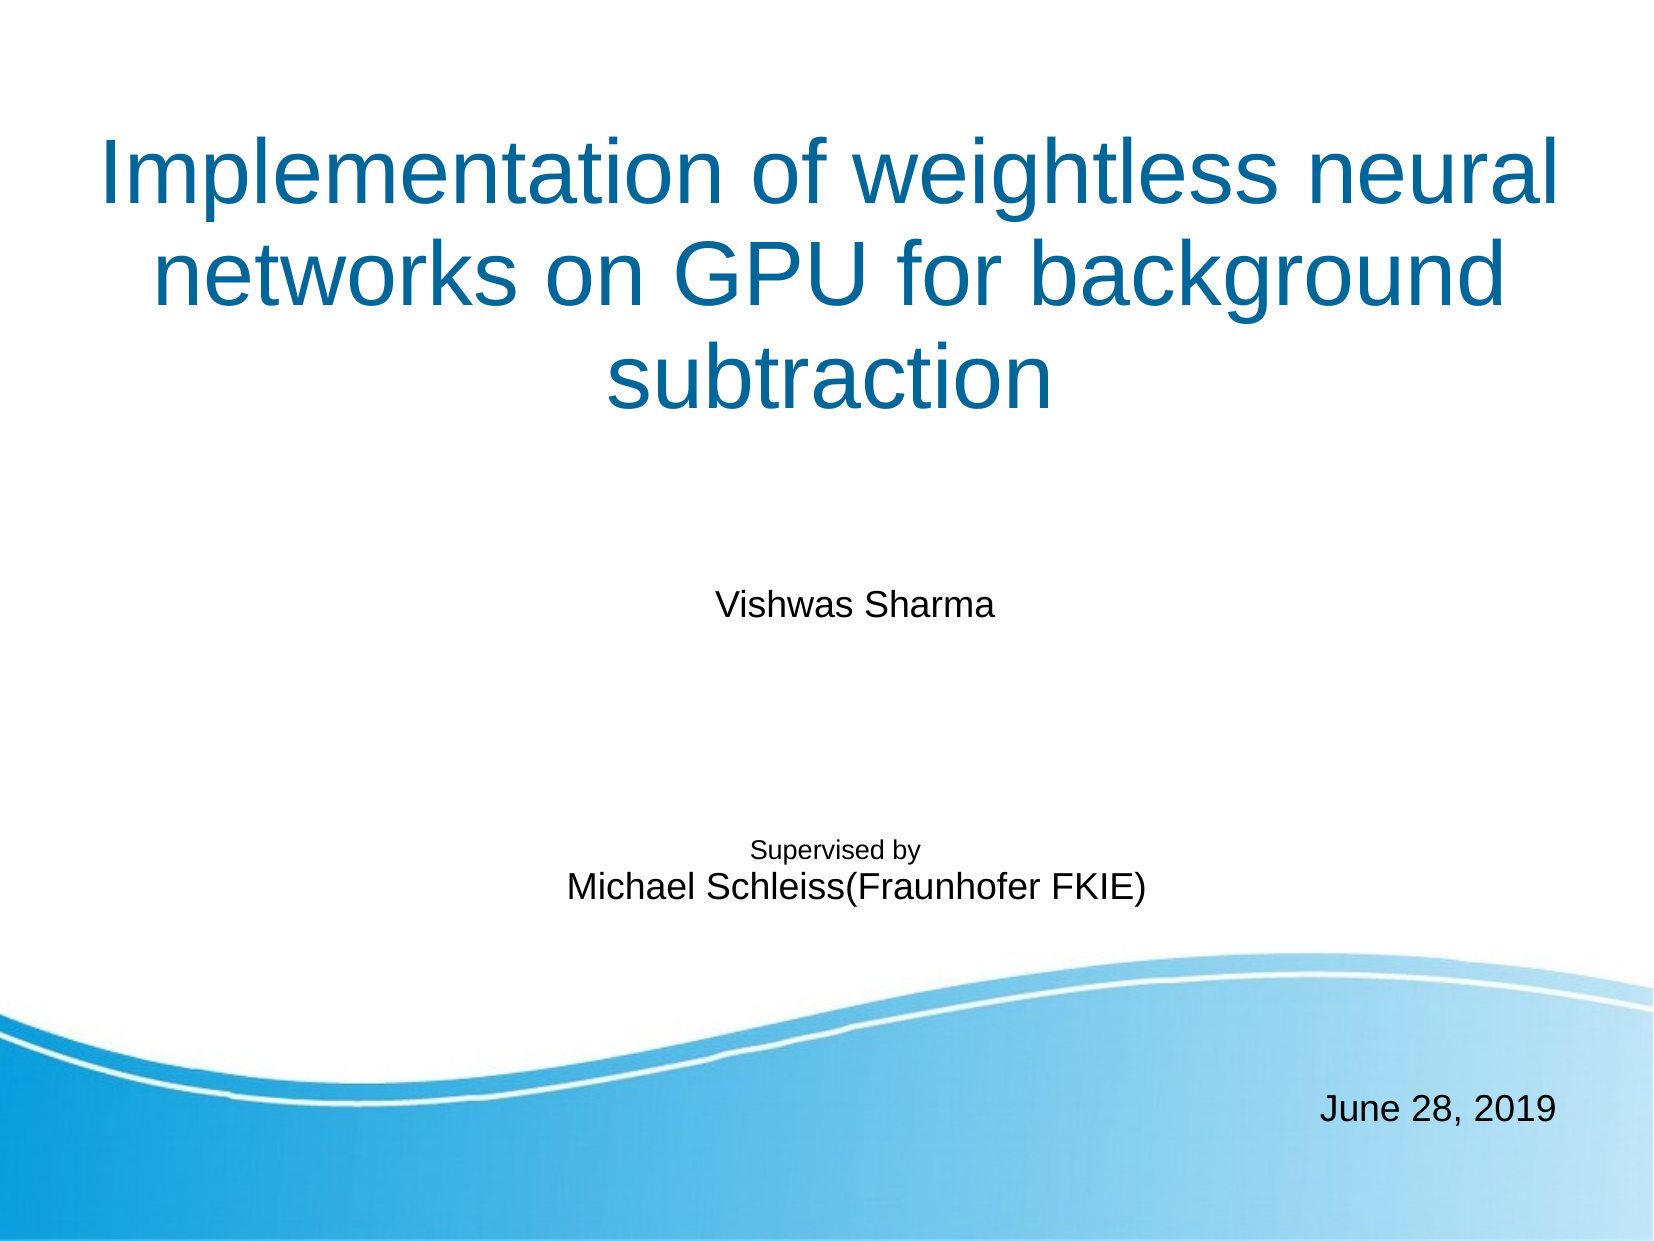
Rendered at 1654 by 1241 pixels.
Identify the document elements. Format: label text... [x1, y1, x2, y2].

text_box Vishwas Sharma Supervised by Michael Schleiss(Fraunhofer FKIE) [510, 576, 1276, 916]
text_box June 28, 2019 [1305, 1080, 1606, 1137]
title Implementation of weightless neural networks on GPU for background subtraction [86, 120, 1576, 428]
picture [0, 952, 1654, 1241]
